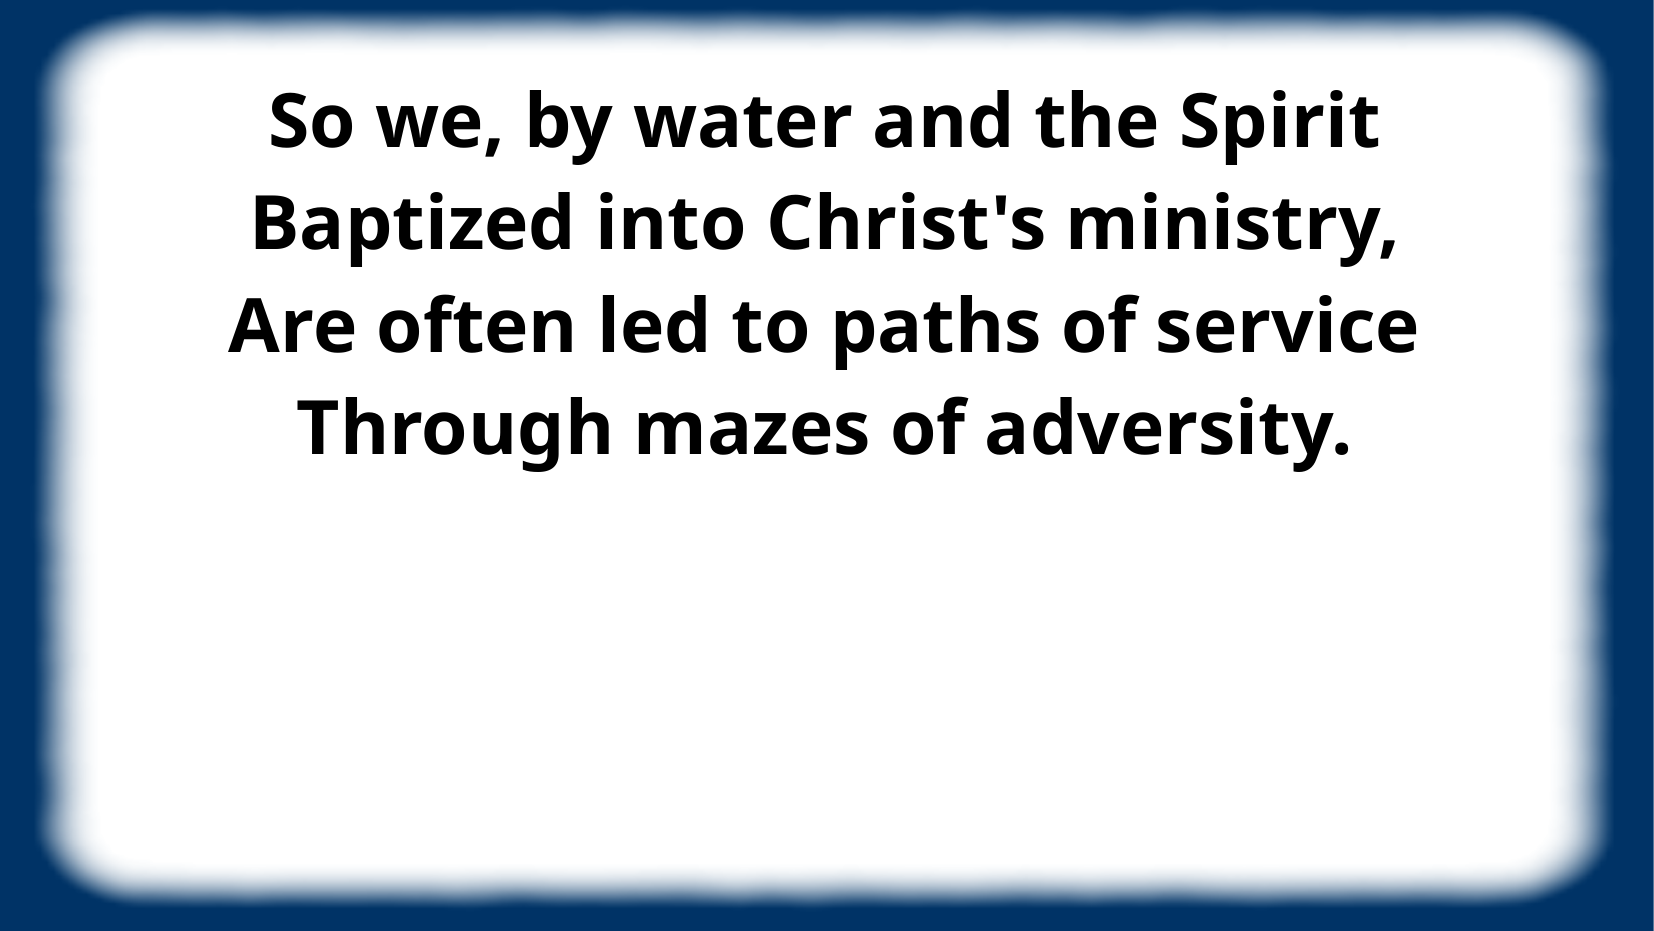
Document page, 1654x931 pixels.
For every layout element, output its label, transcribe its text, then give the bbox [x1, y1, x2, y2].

text_box So we, by water and the Spirit Baptized into Christ's ministry, Are often led to paths of service Through mazes of adversity. [105, 60, 1546, 475]
picture [0, 0, 1654, 931]
